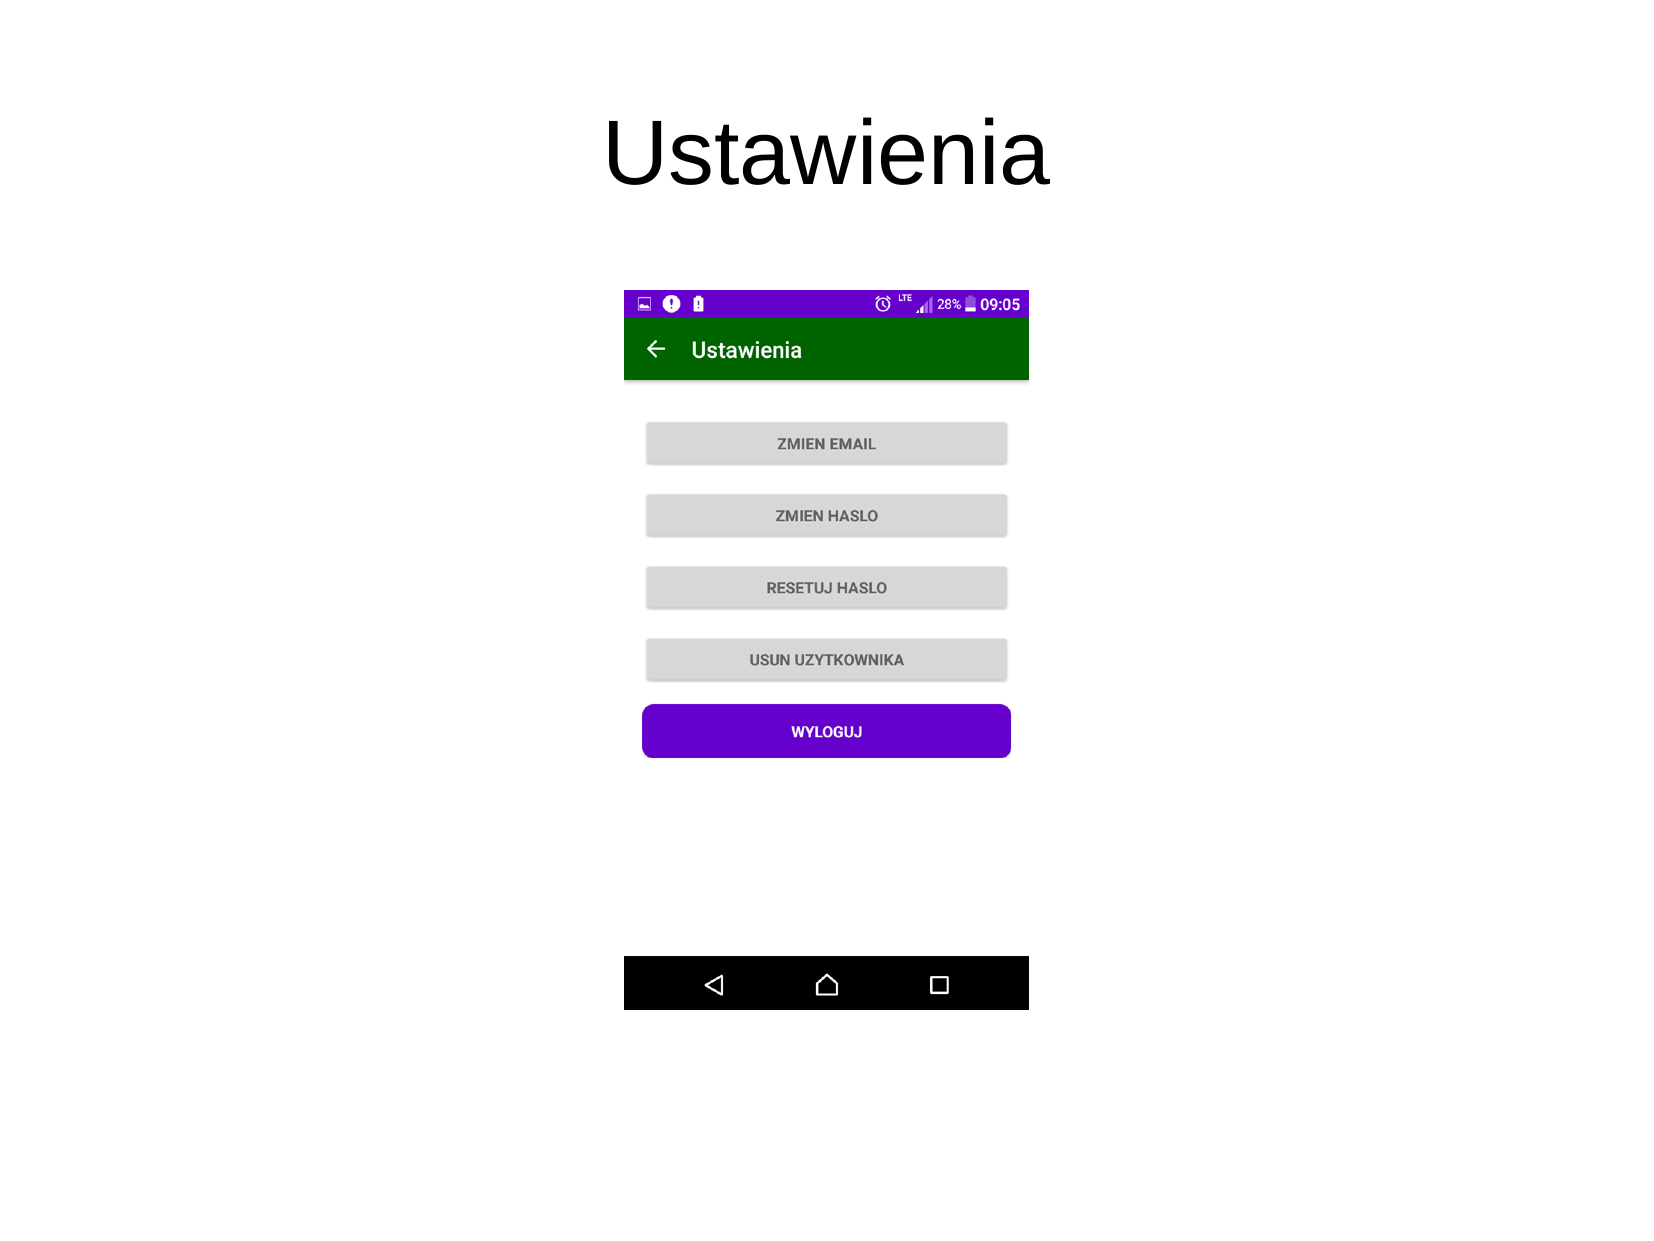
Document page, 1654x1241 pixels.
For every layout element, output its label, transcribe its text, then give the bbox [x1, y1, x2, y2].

picture [624, 290, 1029, 1010]
title Ustawienia [82, 49, 1571, 257]
